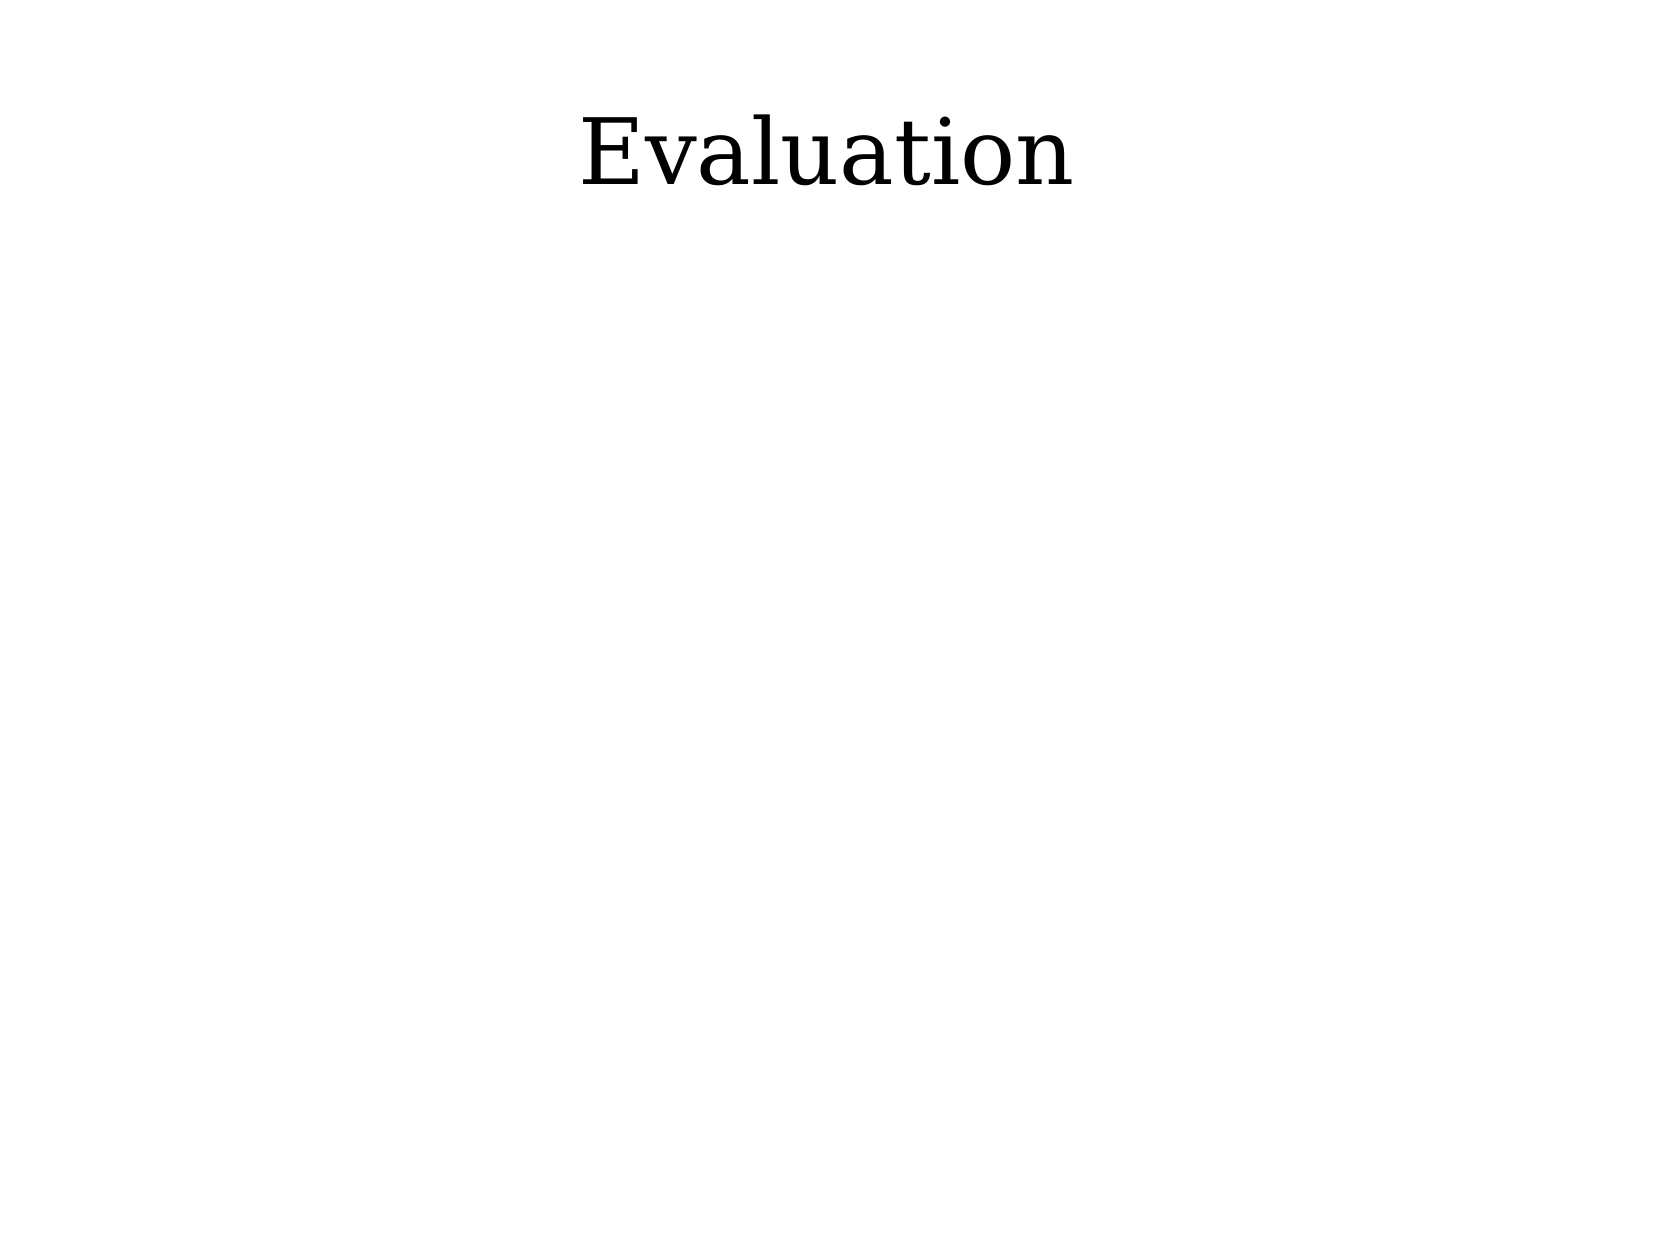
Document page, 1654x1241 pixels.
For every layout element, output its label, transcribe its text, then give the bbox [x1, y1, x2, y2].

title Evaluation [82, 49, 1571, 257]
